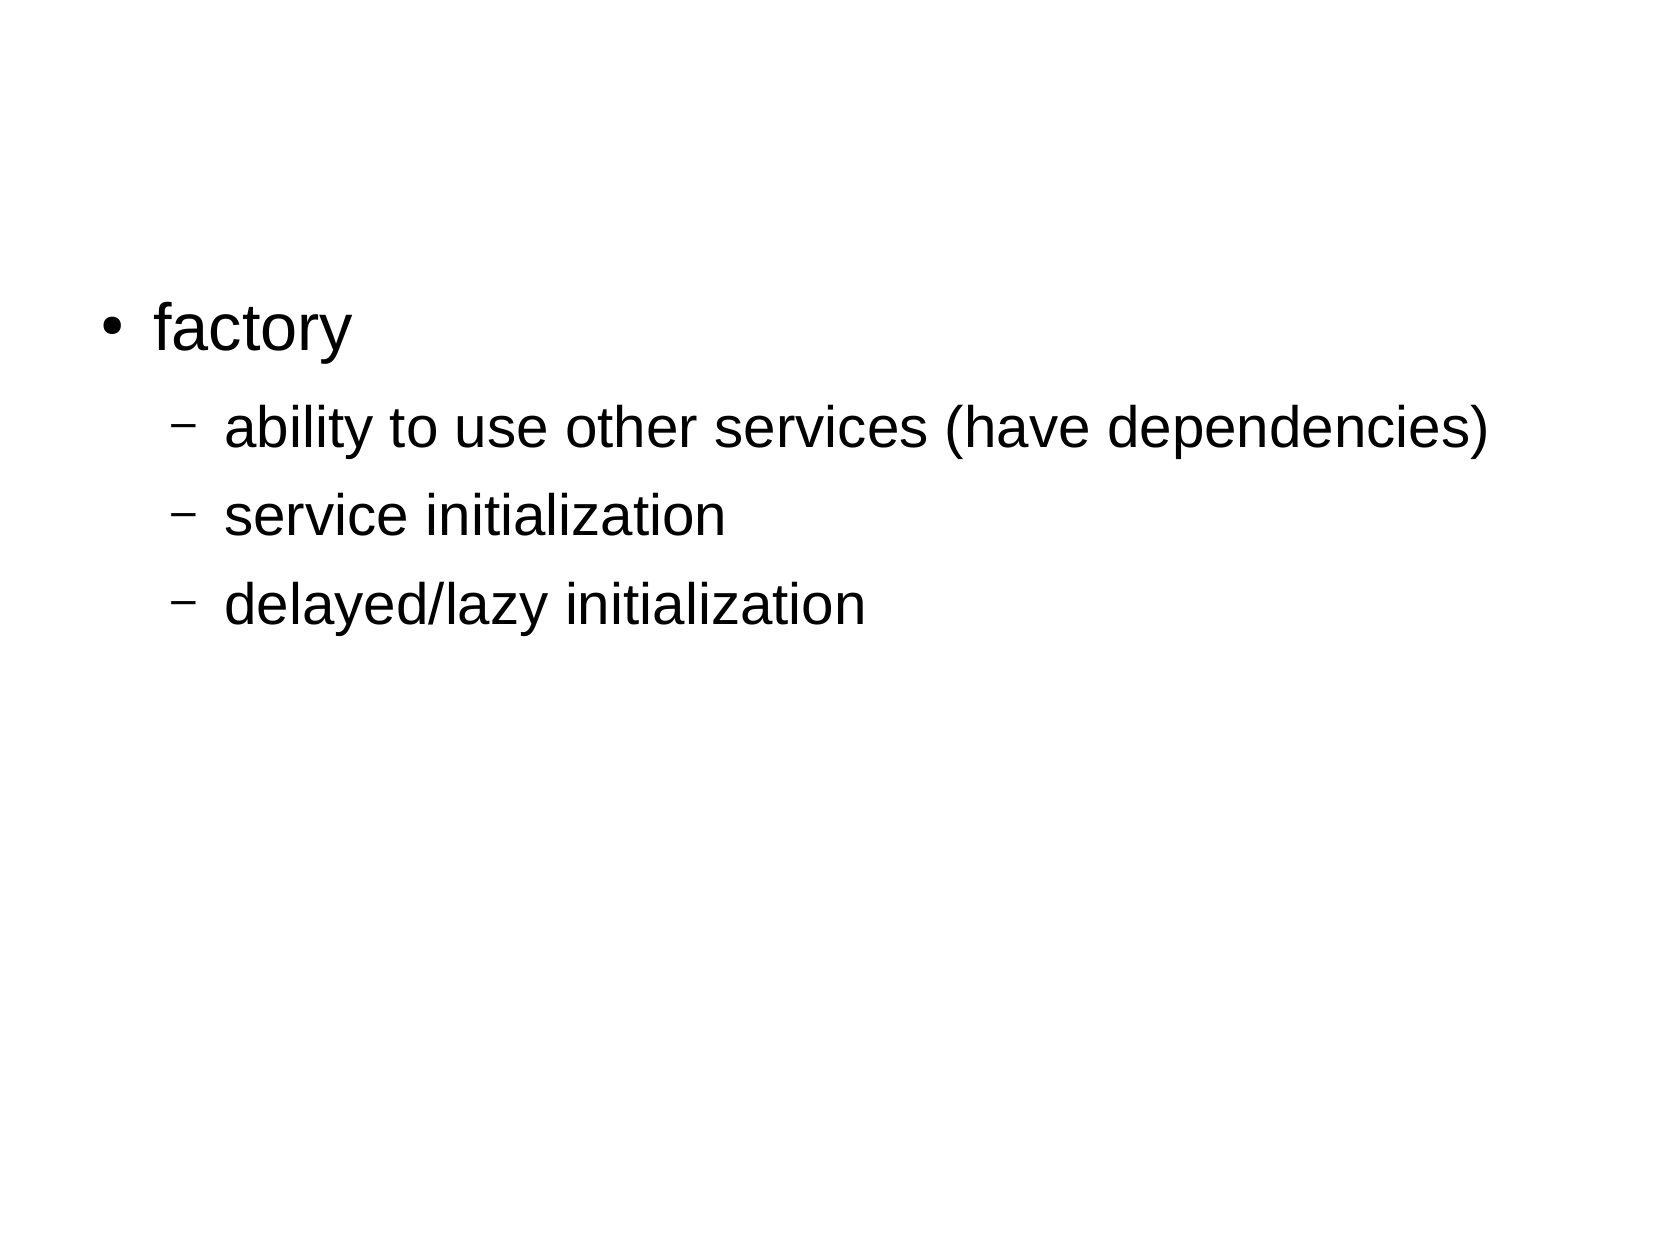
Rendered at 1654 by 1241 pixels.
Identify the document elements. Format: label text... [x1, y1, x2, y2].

list factory ability to use other services (have dependencies) service initialization delayed/lazy initialization [82, 290, 1571, 1010]
